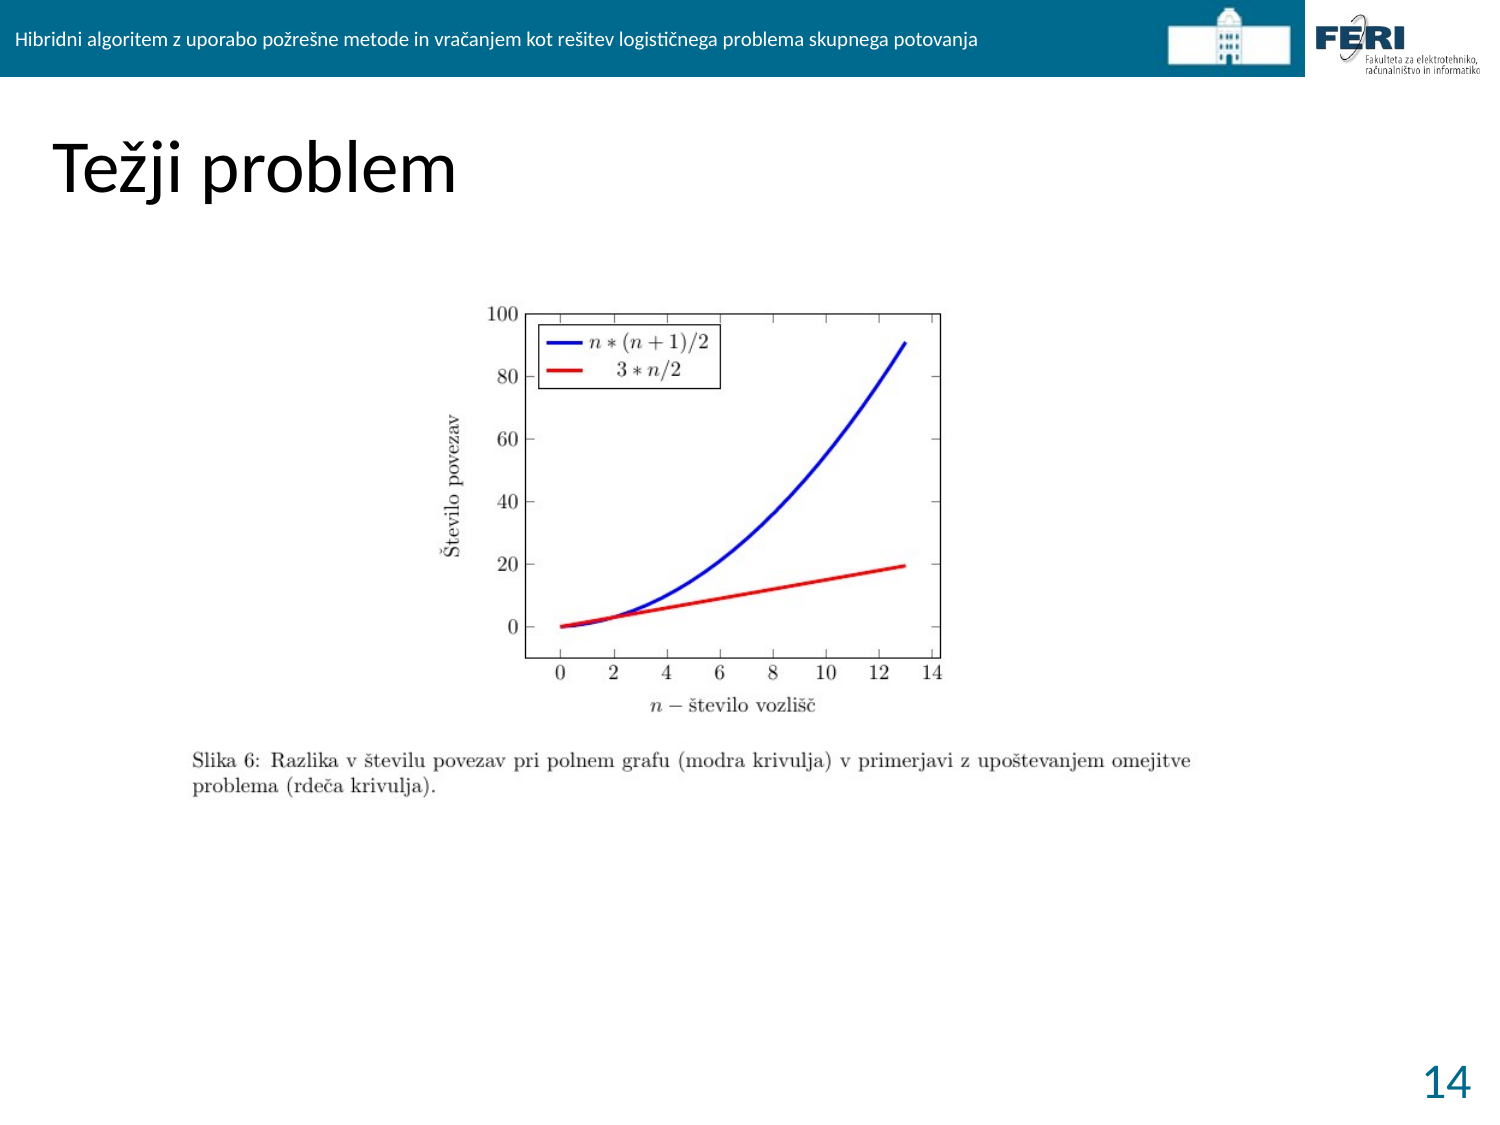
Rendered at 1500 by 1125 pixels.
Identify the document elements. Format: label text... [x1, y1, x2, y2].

title Težji problem [37, 76, 1463, 249]
picture [1167, 7, 1292, 66]
picture [187, 299, 1201, 809]
footer Hibridni algoritem z uporabo požrešne metode in vračanjem kot rešitev logističnega problema skupnega potovanja [0, 0, 1117, 77]
slide_number <number> [1339, 1046, 1487, 1112]
picture [1316, 13, 1480, 74]
